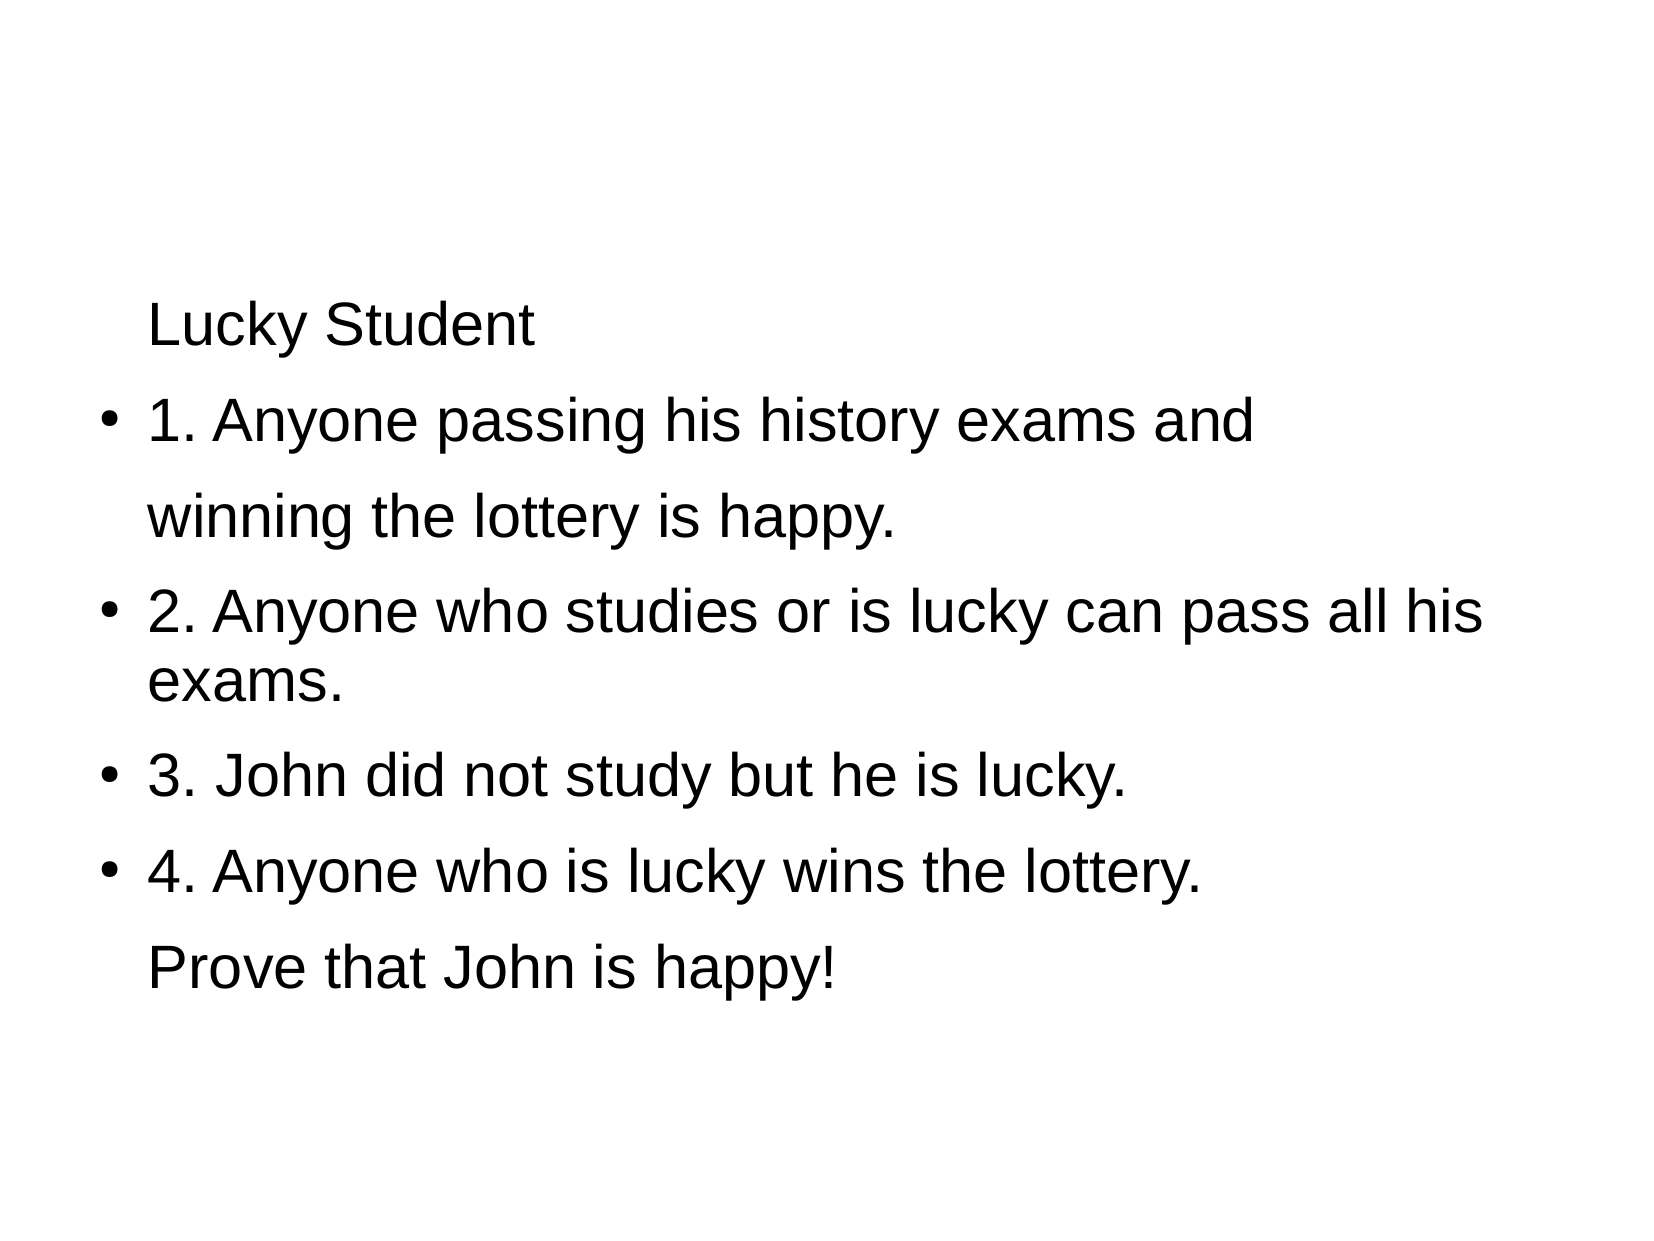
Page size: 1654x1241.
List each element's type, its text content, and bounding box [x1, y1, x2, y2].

list Lucky Student 1. Anyone passing his history exams and winning the lottery is happy. 2. Anyone who studies or is lucky can pass all his exams. 3. John did not study but he is lucky. 4. Anyone who is lucky wins the lottery. Prove that John is happy! [82, 290, 1571, 1010]
